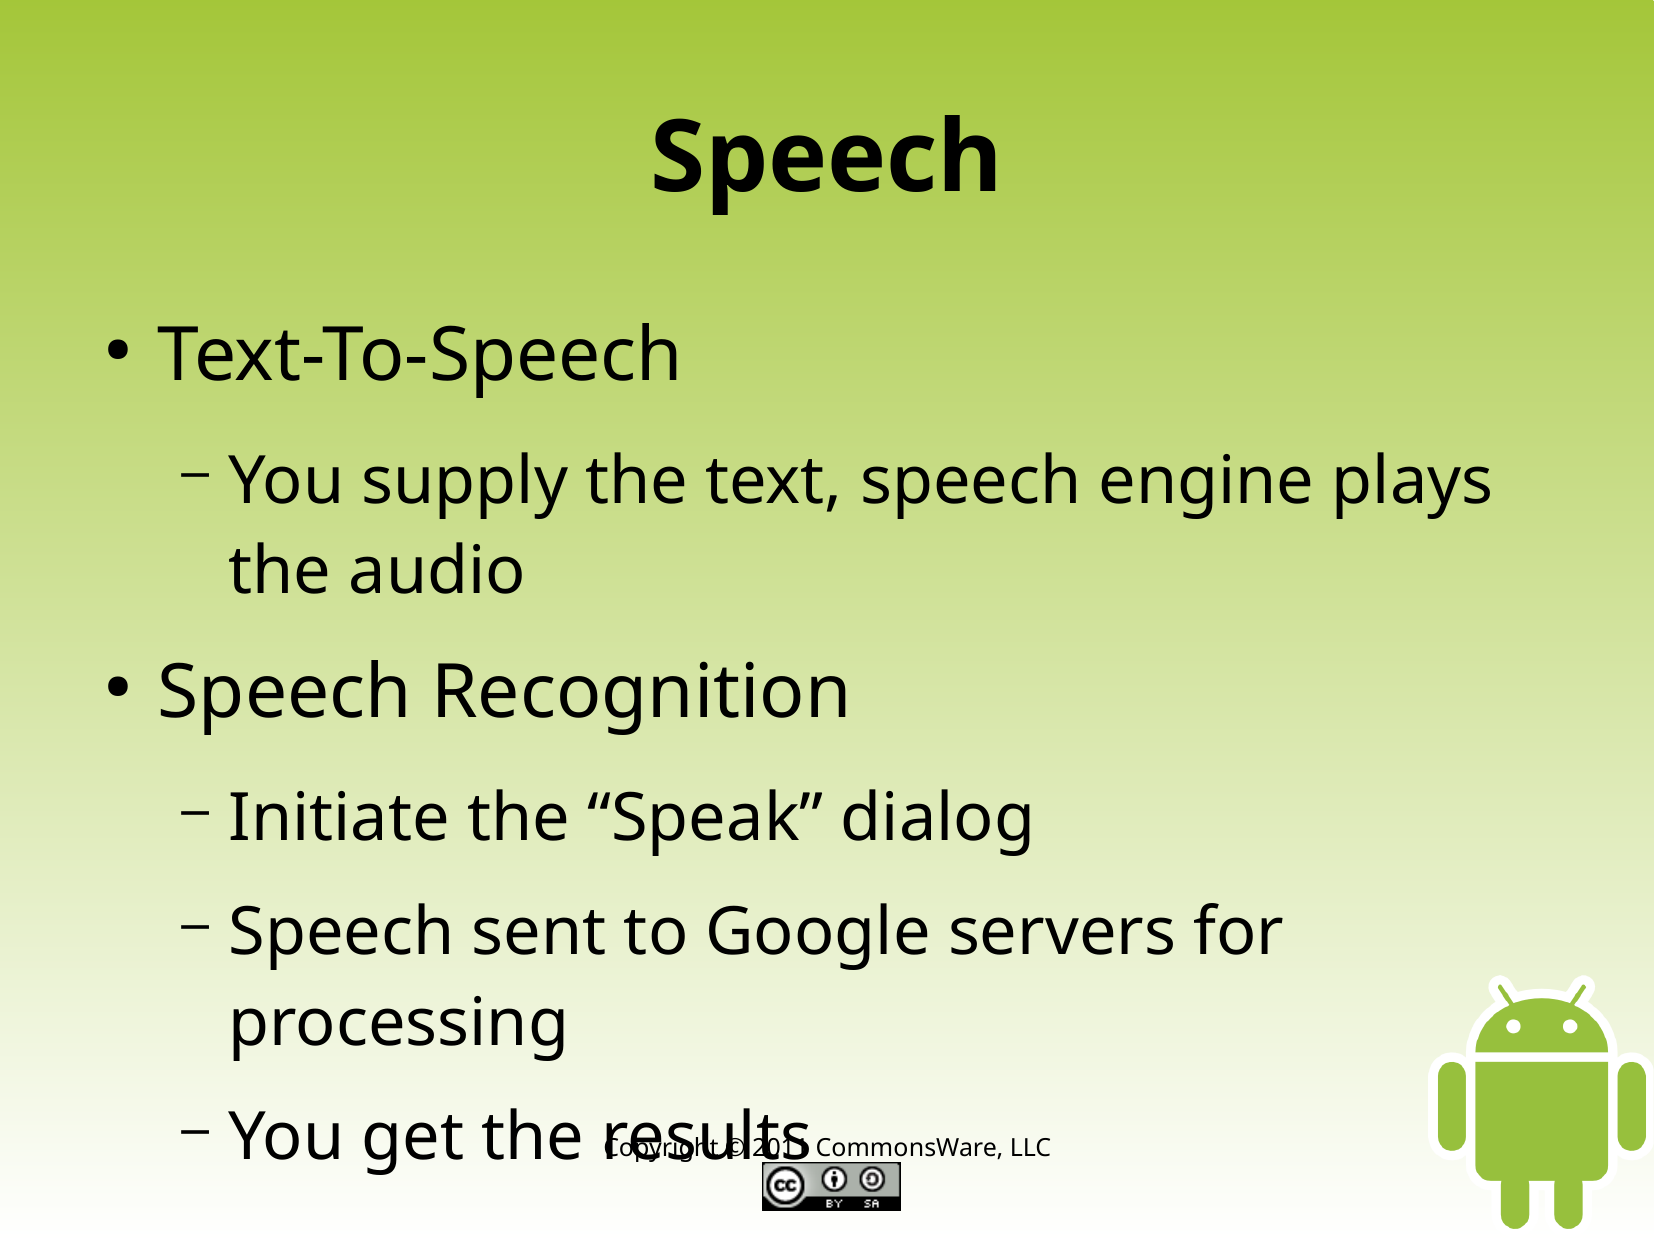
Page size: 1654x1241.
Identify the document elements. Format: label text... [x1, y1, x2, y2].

title Speech [82, 49, 1571, 257]
list Text-To-Speech You supply the text, speech engine plays the audio Speech Recognition Initiate the “Speak” dialog Speech sent to Google servers for processing You get the results [86, 300, 1576, 1104]
picture [762, 1162, 901, 1211]
picture [1428, 975, 1654, 1238]
